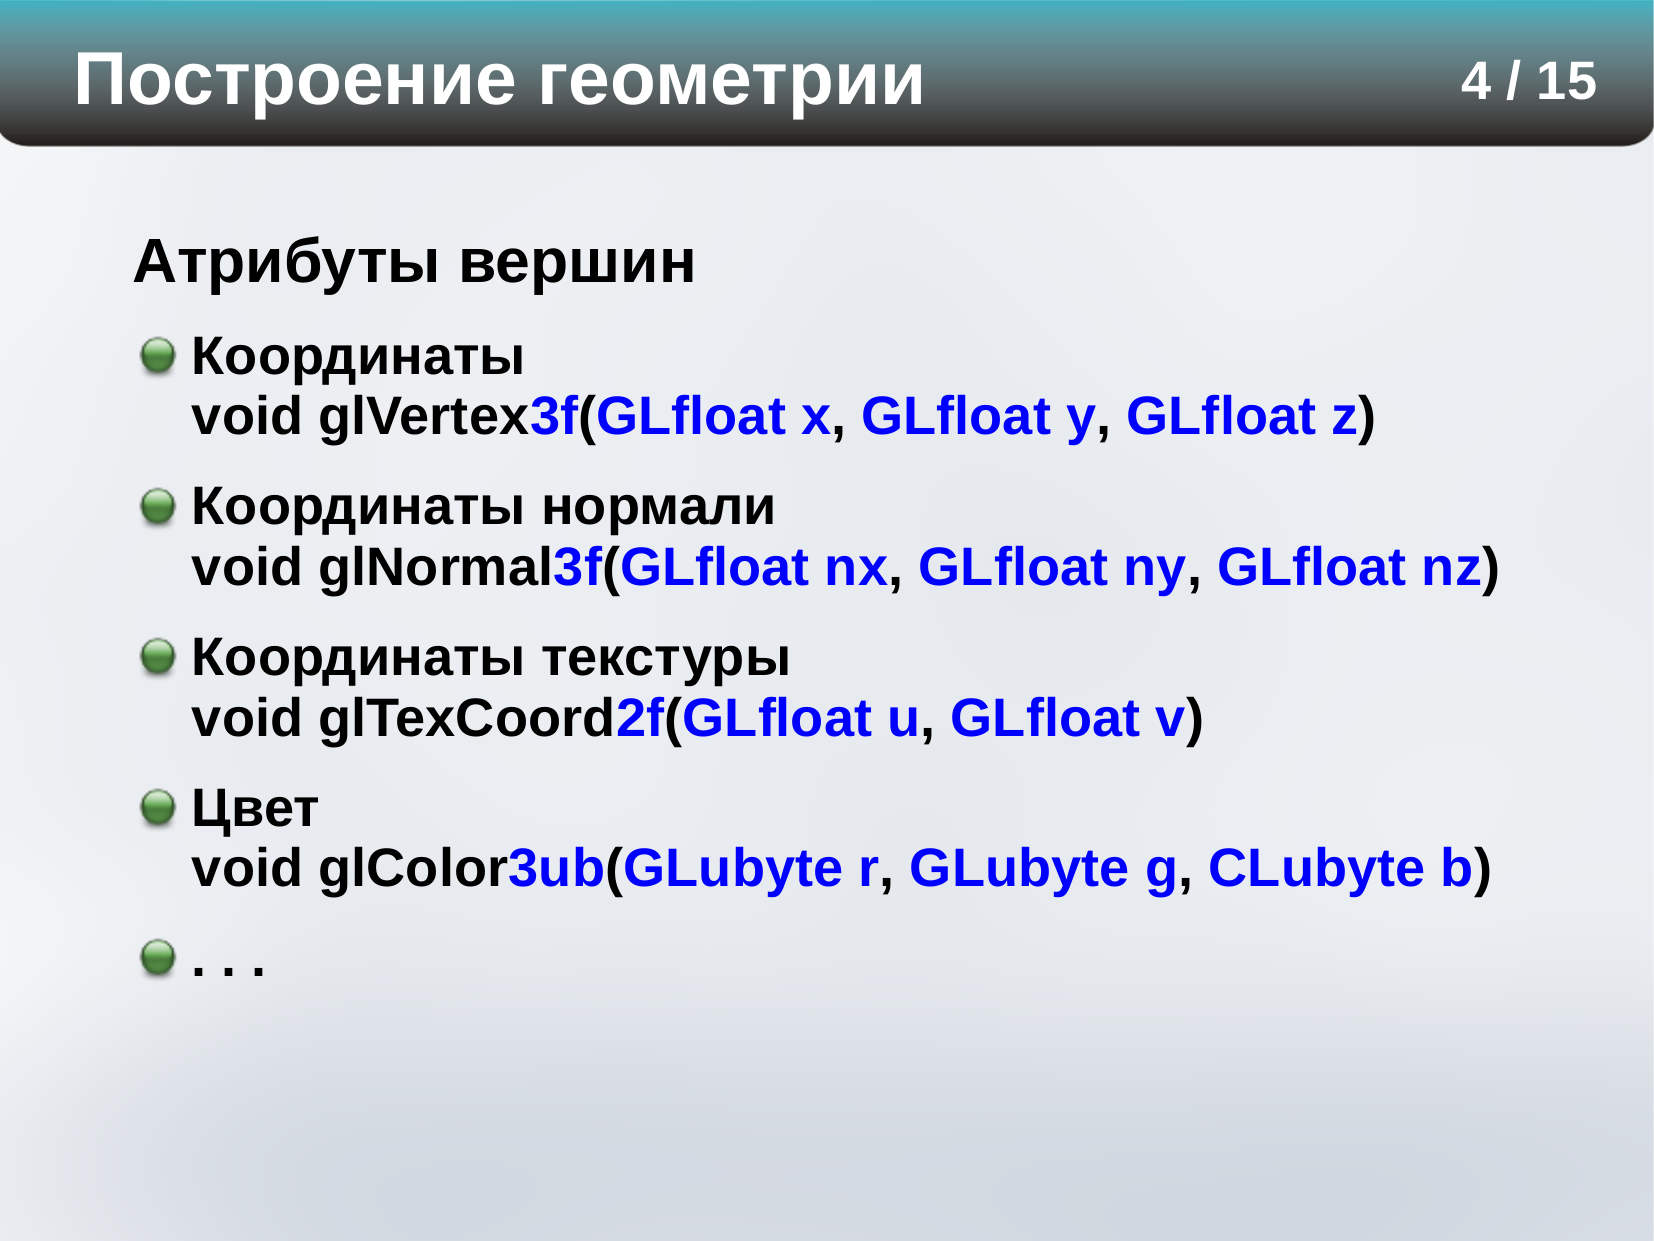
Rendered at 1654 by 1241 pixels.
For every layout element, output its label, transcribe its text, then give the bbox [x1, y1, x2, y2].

text_box Построение геометрии [59, 29, 1418, 129]
picture [0, 0, 1654, 1241]
text_box <номер> / 15 [1446, 42, 1654, 179]
text_box Атрибуты вершин Координаты void glVertex3f(GLfloat x, GLfloat y, GLfloat z) Координаты нормали void glNormal3f(GLfloat nx, GLfloat ny, GLfloat nz) Координаты текстуры void glTexCoord2f(GLfloat u, GLfloat v) Цвет void glColor3ub(GLubyte r, GLubyte g, CLubyte b) . . . [118, 218, 1595, 996]
